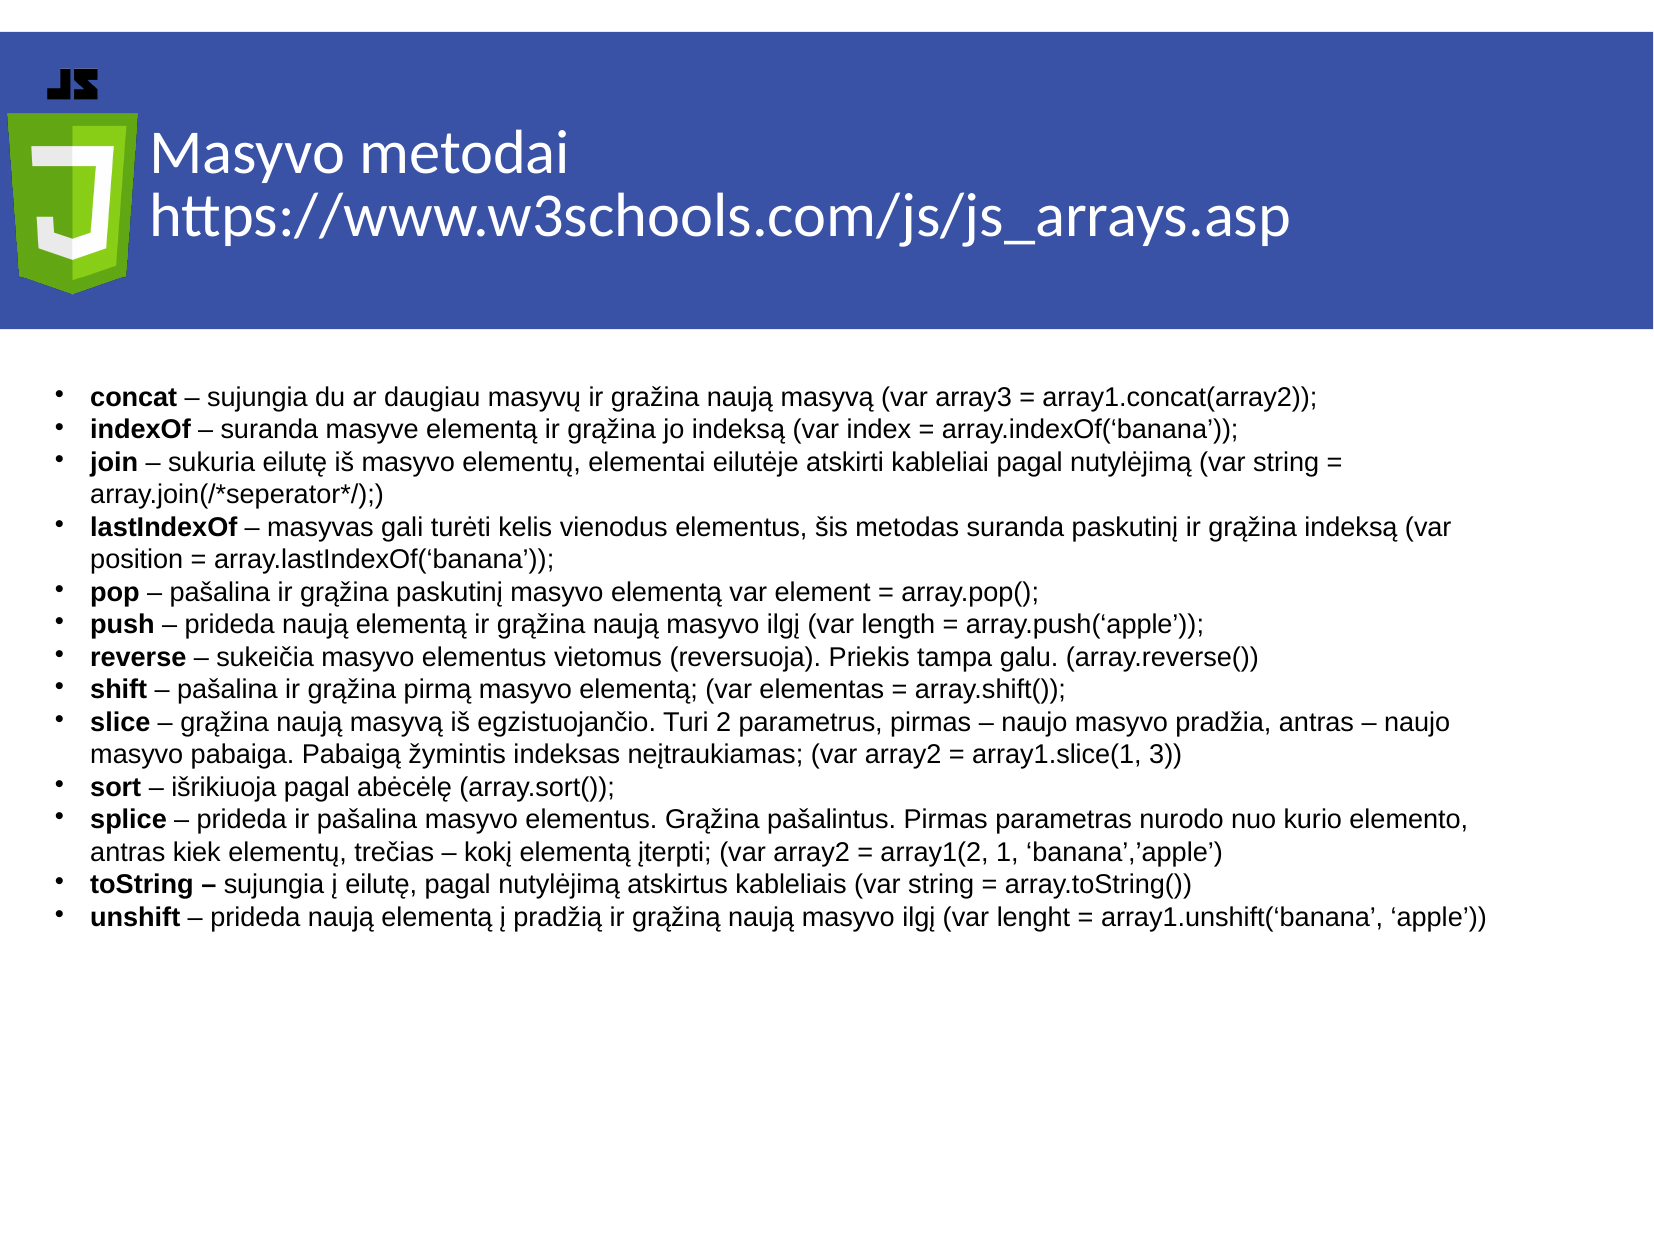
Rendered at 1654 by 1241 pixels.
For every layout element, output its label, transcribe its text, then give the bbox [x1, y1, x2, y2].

picture [6, 68, 138, 295]
text_box Masyvo metodai https://www.w3schools.com/js/js_arrays.asp [138, 107, 1654, 246]
text_box concat – sujungia du ar daugiau masyvų ir gražina naują masyvą (var array3 = array1.concat(array2)); indexOf – suranda masyve elementą ir grąžina jo indeksą (var index = array.indexOf(‘banana’)); join – sukuria eilutę iš masyvo elementų, elementai eilutėje atskirti kableliai pagal nutylėjimą (var string = array.join(/*seperator*/);) lastIndexOf – masyvas gali turėti kelis vienodus elementus, šis metodas suranda paskutinį ir grąžina indeksą (var position = array.lastIndexOf(‘banana’)); pop – pašalina ir grąžina paskutinį masyvo elementą var element = array.pop(); push – prideda naują elementą ir grąžina naują masyvo ilgį (var length = array.push(‘apple’)); reverse – sukeičia masyvo elementus vietomus (reversuoja). Priekis tampa galu. (array.reverse()) shift – pašalina ir grąžina pirmą masyvo elementą; (var elementas = array.shift()); slice – grąžina naują masyvą iš egzistuojančio. Turi 2 parametrus, pirmas – naujo masyvo pradžia, antras – naujo masyvo pabaiga. Pabaigą žymintis indeksas neįtraukiamas; (var array2 = array1.slice(1, 3)) sort – išrikiuoja pagal abėcėlę (array.sort()); splice – prideda ir pašalina masyvo elementus. Grąžina pašalintus. Pirmas parametras nurodo nuo kurio elemento, antras kiek elementų, trečias – kokį elementą įterpti; (var array2 = array1(2, 1, ‘banana’,’apple’) toString – sujungia į eilutę, pagal nutylėjimą atskirtus kableliais (var string = array.toString()) unshift – prideda naują elementą į pradžią ir grąžiną naują masyvo ilgį (var lenght = array1.unshift(‘banana’, ‘apple’)) [39, 364, 1531, 1159]
